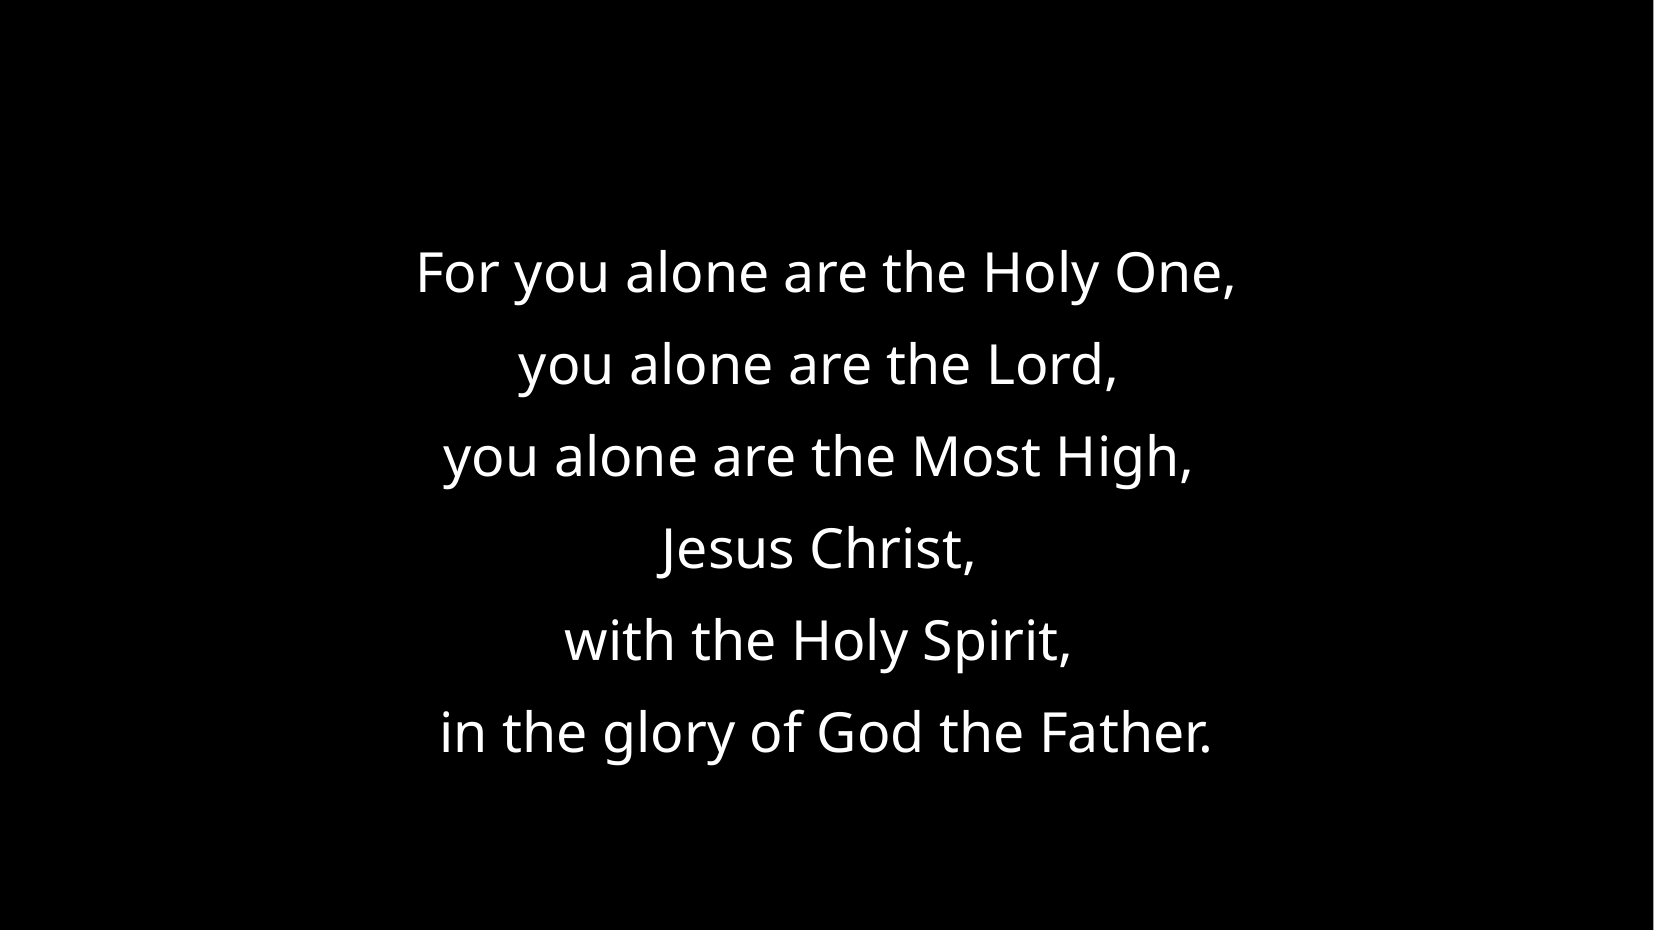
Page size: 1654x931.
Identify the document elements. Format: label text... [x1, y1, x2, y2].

list For you alone are the Holy One, you alone are the Lord, you alone are the Most High, Jesus Christ, with the Holy Spirit, in the glory of God the Father. [0, 230, 1654, 770]
